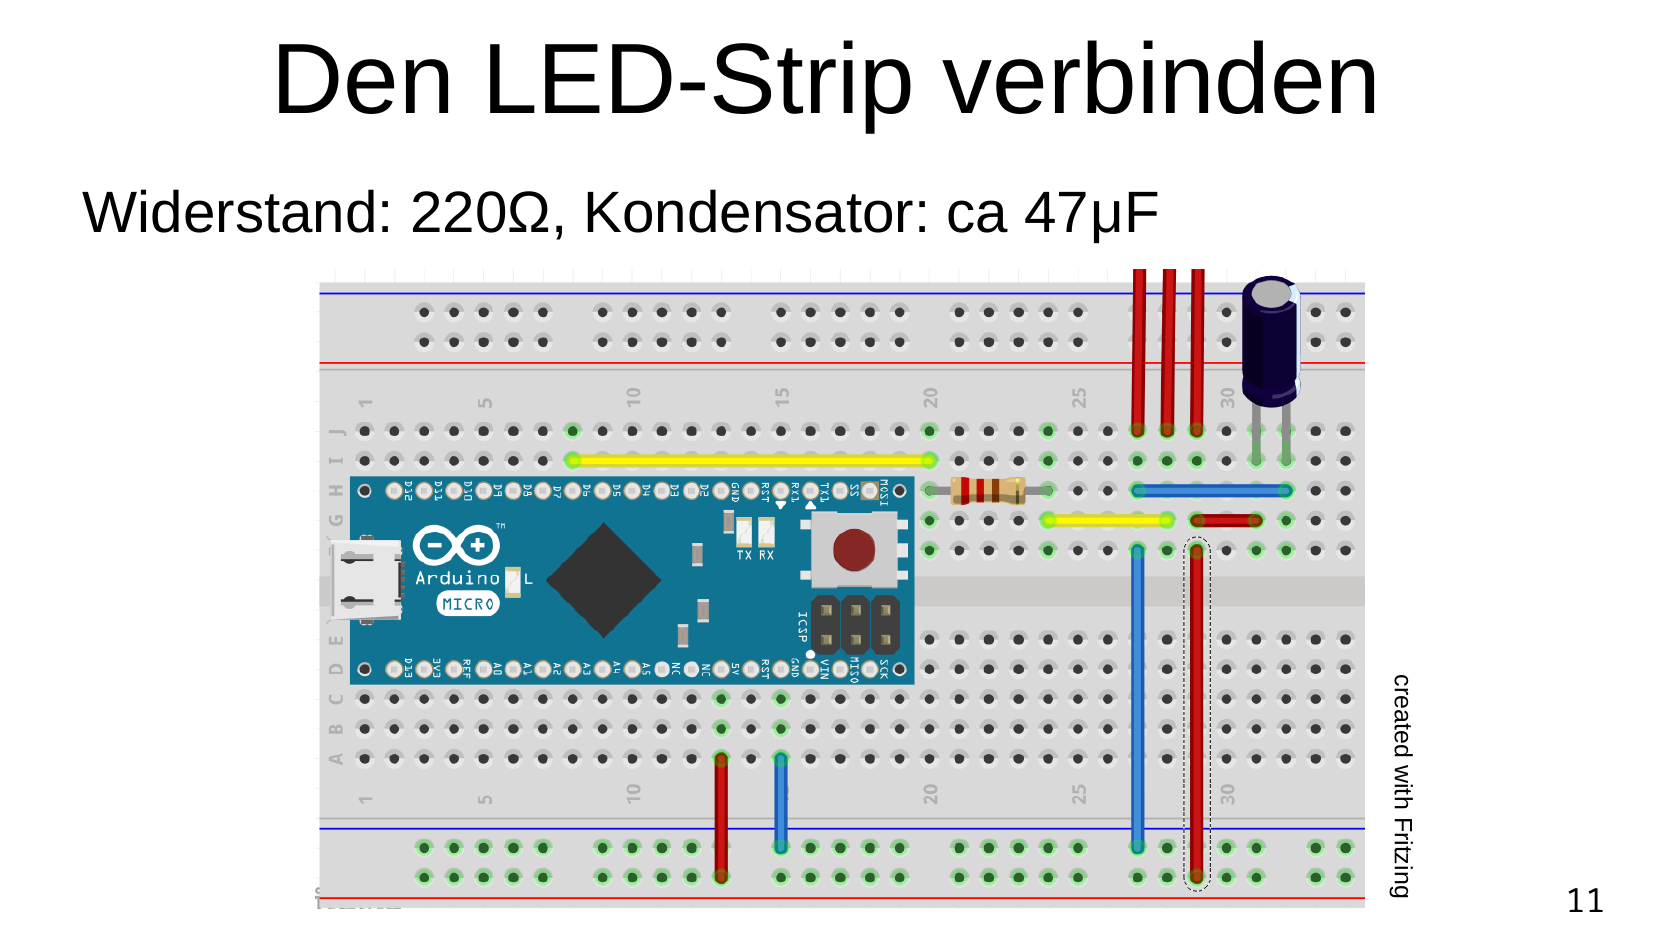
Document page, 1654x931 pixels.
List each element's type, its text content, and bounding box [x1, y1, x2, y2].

list Widerstand: 220Ω, Kondensator: ca 47μF [82, 180, 1571, 811]
title Den LED-Strip verbinden [82, 1, 1571, 157]
text_box created with Fritzing [1368, 660, 1426, 931]
picture [315, 269, 1365, 910]
